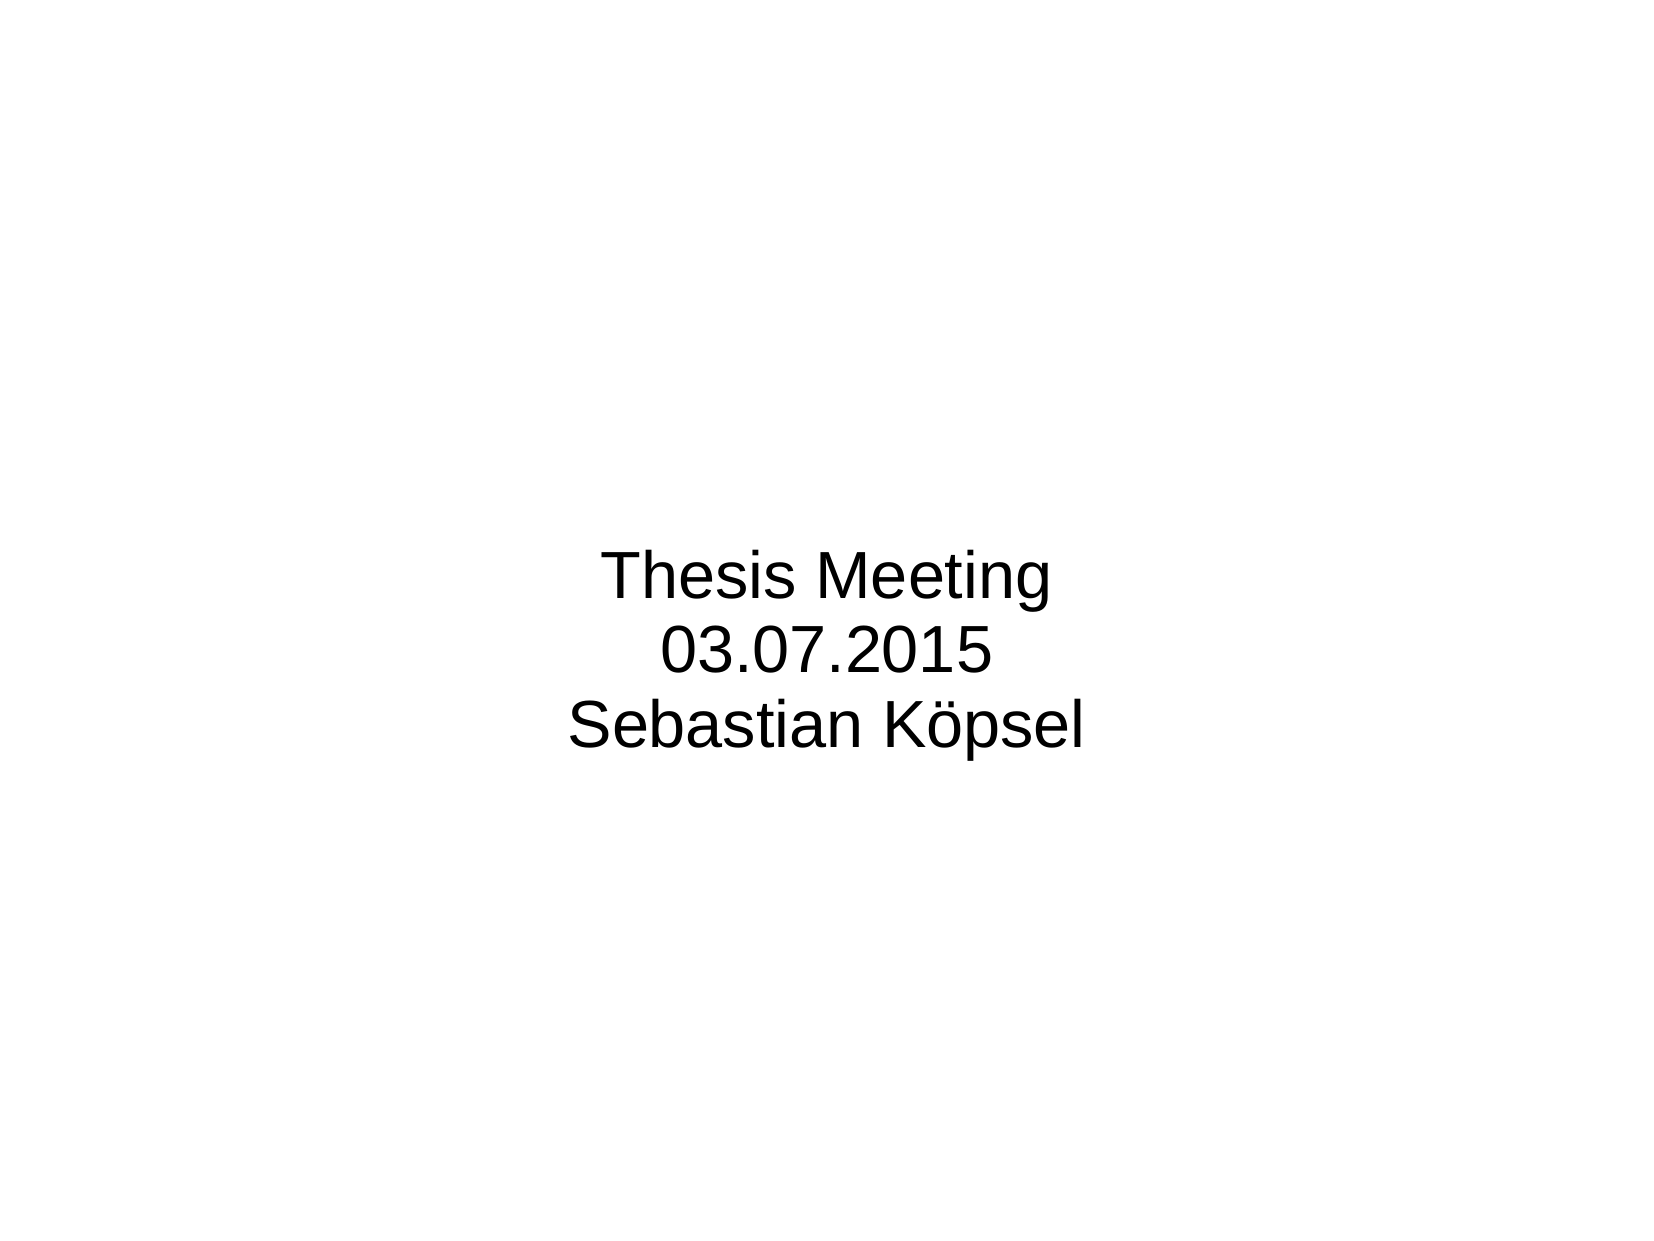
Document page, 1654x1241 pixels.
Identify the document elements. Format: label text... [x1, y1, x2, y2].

subtitle Thesis Meeting 03.07.2015 Sebastian Köpsel [82, 290, 1571, 1010]
